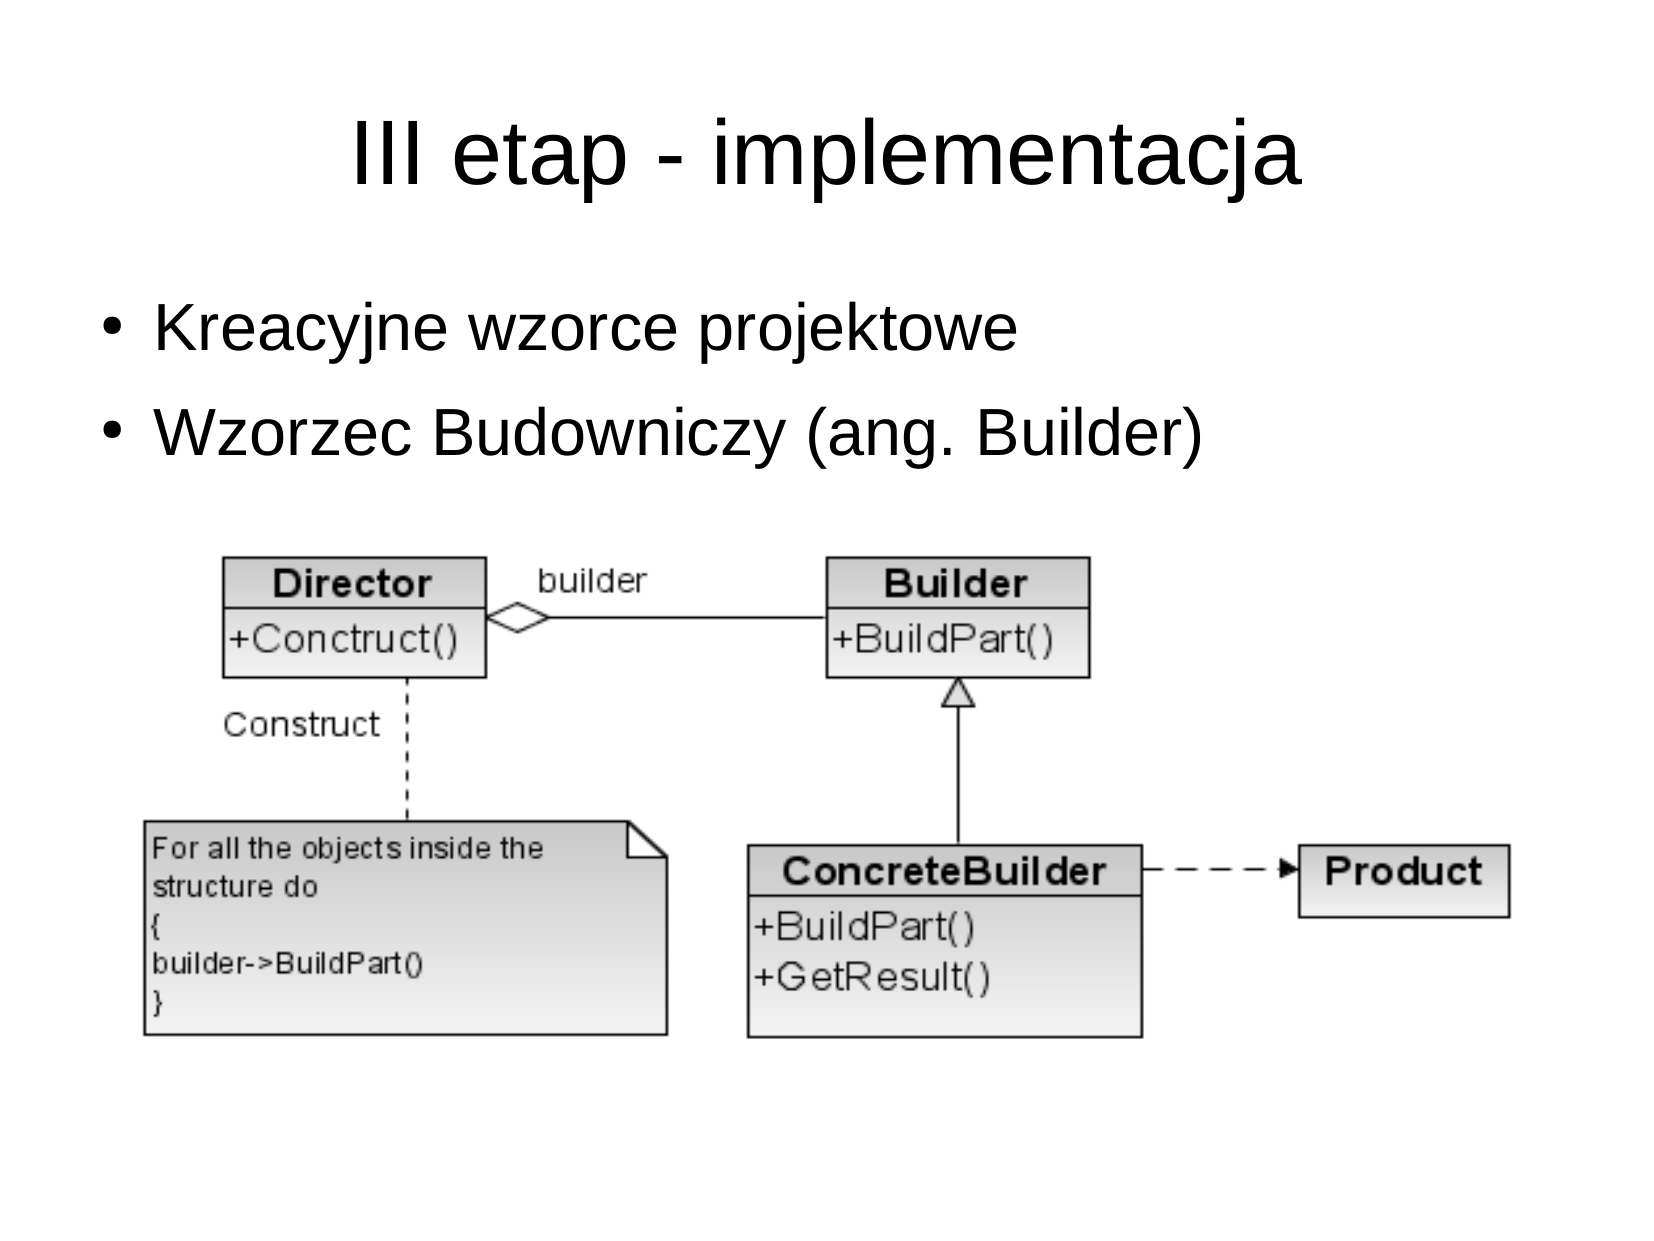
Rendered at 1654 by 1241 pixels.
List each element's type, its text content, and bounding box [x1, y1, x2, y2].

picture [118, 526, 1535, 1063]
list Kreacyjne wzorce projektowe Wzorzec Budowniczy (ang. Builder) [82, 290, 1571, 681]
title III etap - implementacja [82, 49, 1571, 257]
